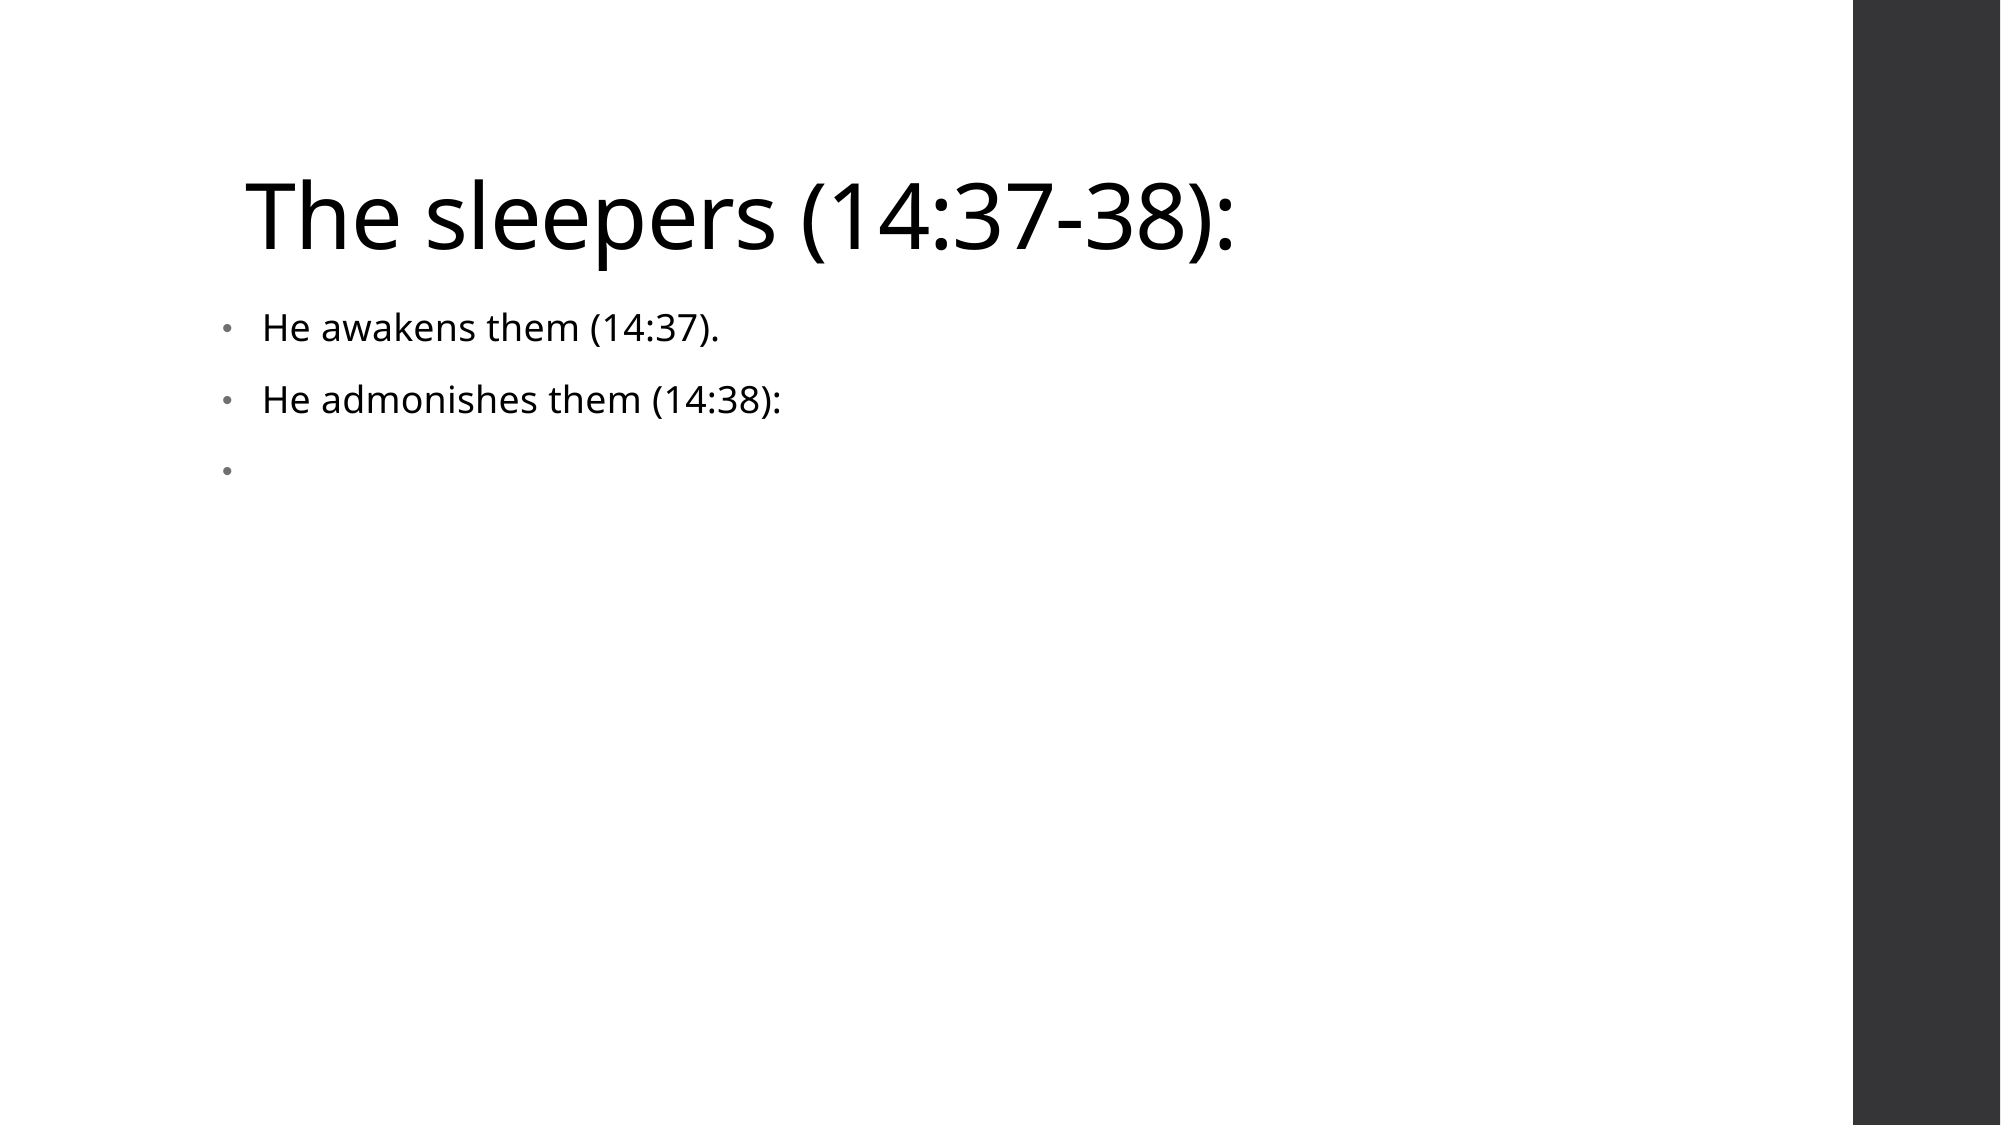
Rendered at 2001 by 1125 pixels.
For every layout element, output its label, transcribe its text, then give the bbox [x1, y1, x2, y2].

title The sleepers (14:37-38): [206, 60, 1797, 278]
list He awakens them (14:37). He admonishes them (14:38): [206, 299, 1617, 1014]
